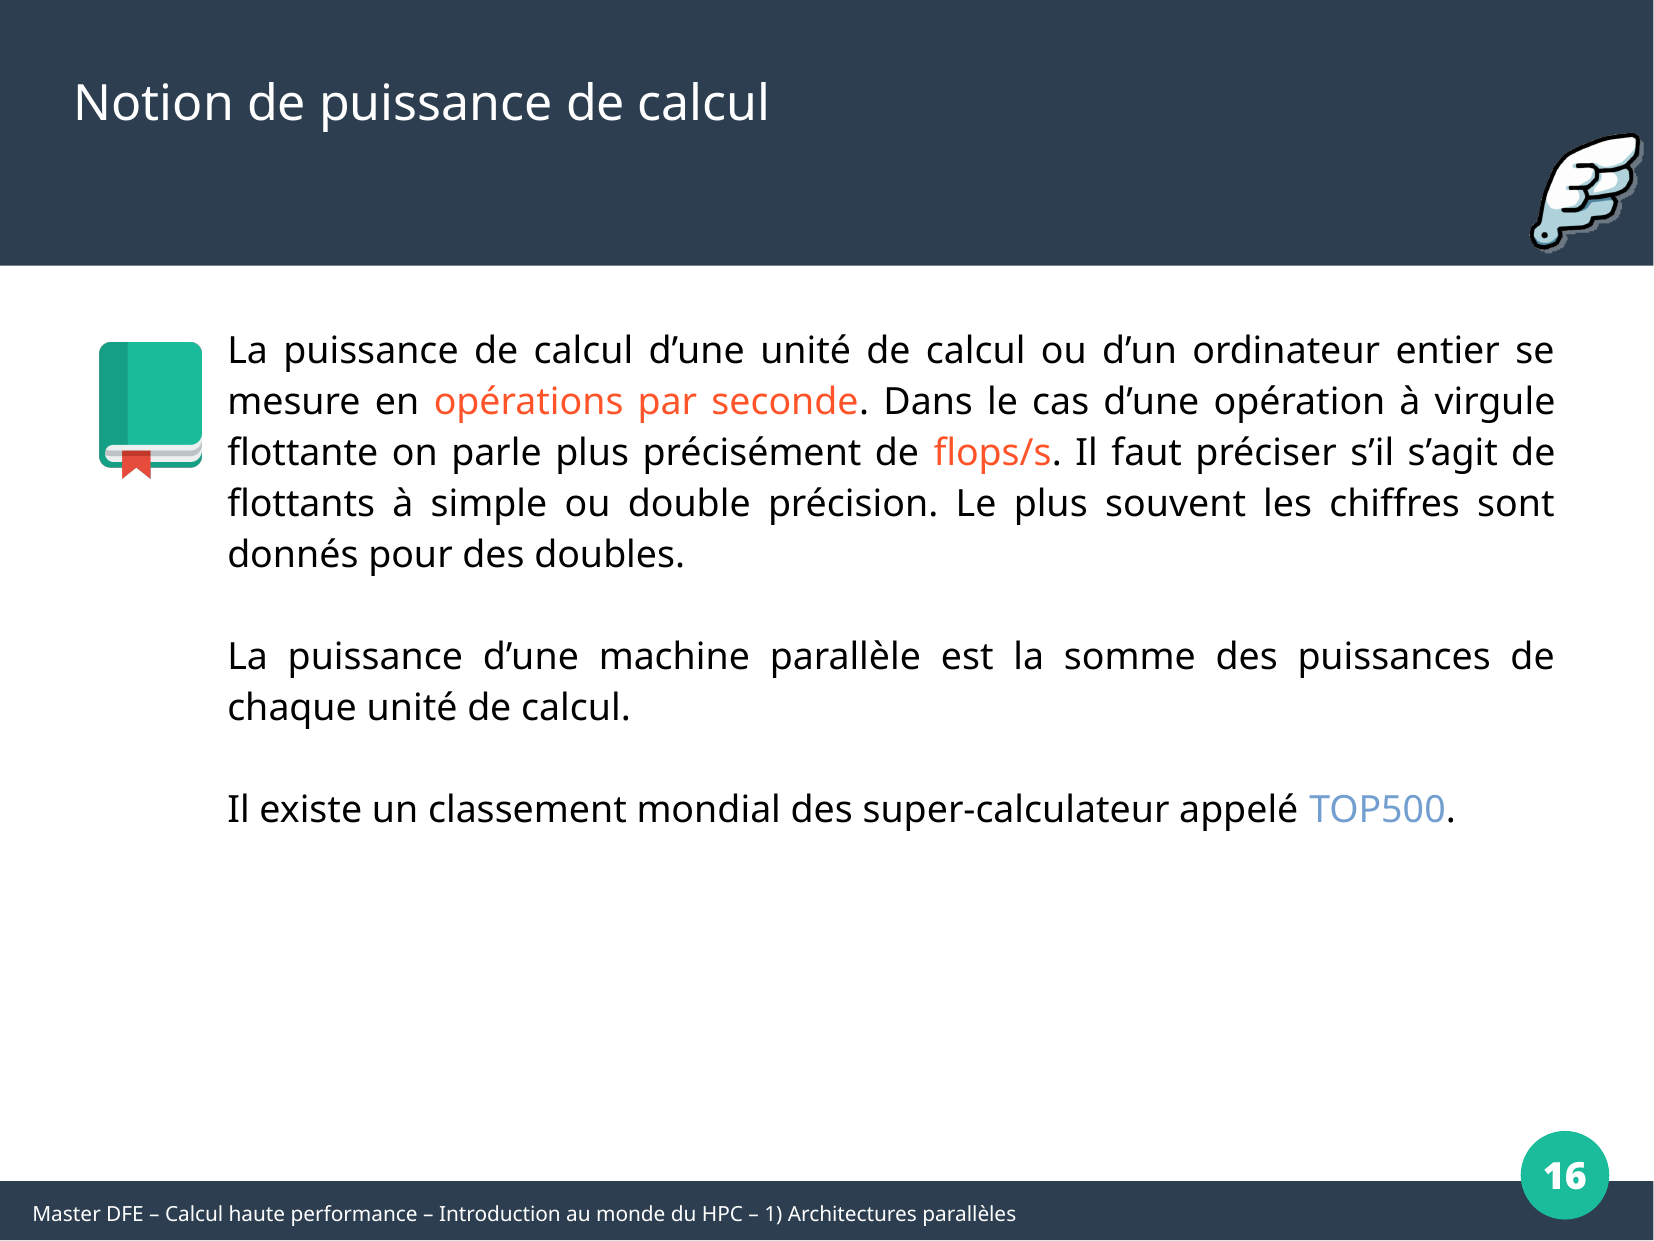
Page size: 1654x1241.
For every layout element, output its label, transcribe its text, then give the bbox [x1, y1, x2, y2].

picture [82, 342, 219, 479]
picture [1526, 131, 1644, 251]
text_box Notion de puissance de calcul [59, 59, 1630, 142]
text_box La puissance de calcul d’une unité de calcul ou d’un ordinateur entier se mesure en opérations par seconde. Dans le cas d’une opération à virgule flottante on parle plus précisément de flops/s. Il faut préciser s’il s’agit de flottants à simple ou double précision. Le plus souvent les chiffres sont donnés pour des doubles. La puissance d’une machine parallèle est la somme des puissances de chaque unité de calcul. Il existe un classement mondial des super-calculateur appelé TOP500. [212, 315, 1571, 788]
text_box Master DFE – Calcul haute performance – Introduction au monde du HPC – 1) Architectures parallèles [17, 1191, 1436, 1235]
